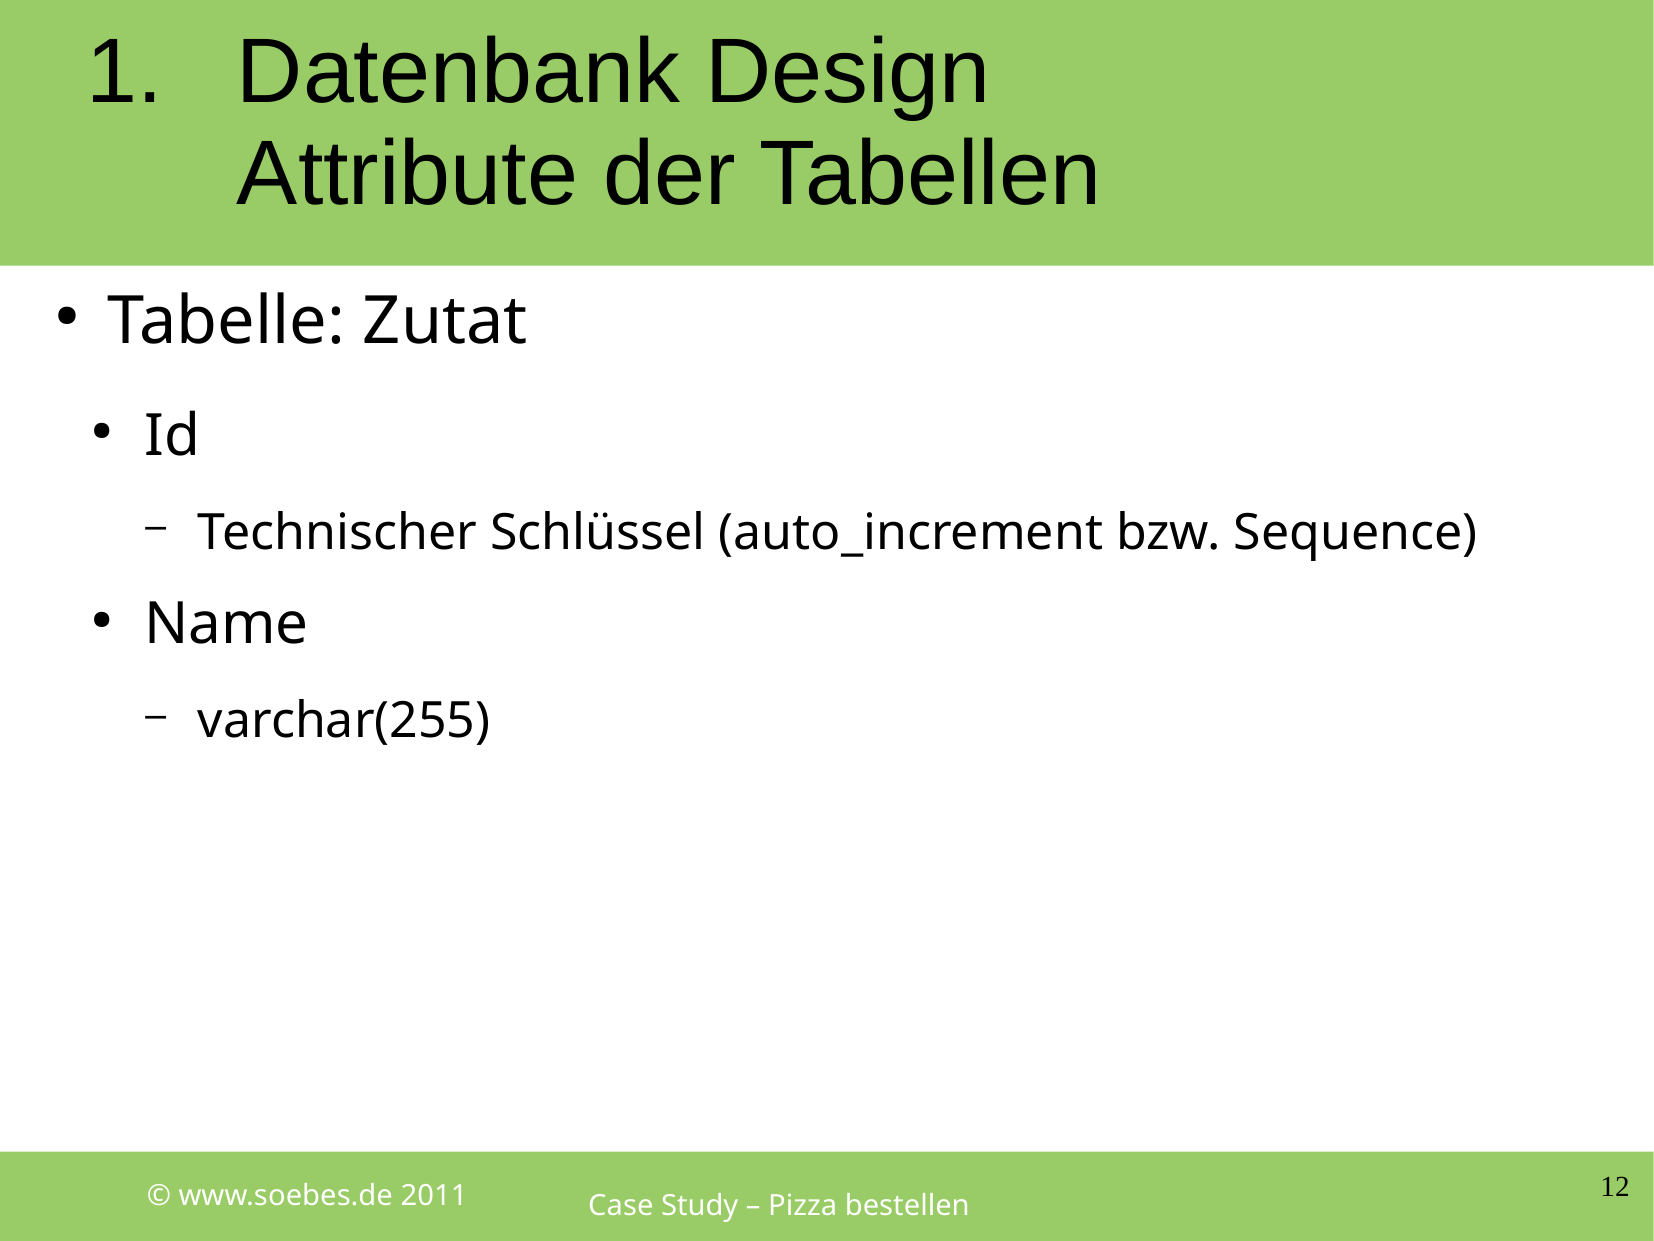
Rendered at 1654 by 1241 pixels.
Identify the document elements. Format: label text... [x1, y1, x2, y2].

list Tabelle: Zutat Id Technischer Schlüssel (auto_increment bzw. Sequence) Name varchar(255) [37, 272, 1613, 1091]
title 1. Datenbank Design Attribute der Tabellen [86, 17, 1576, 226]
